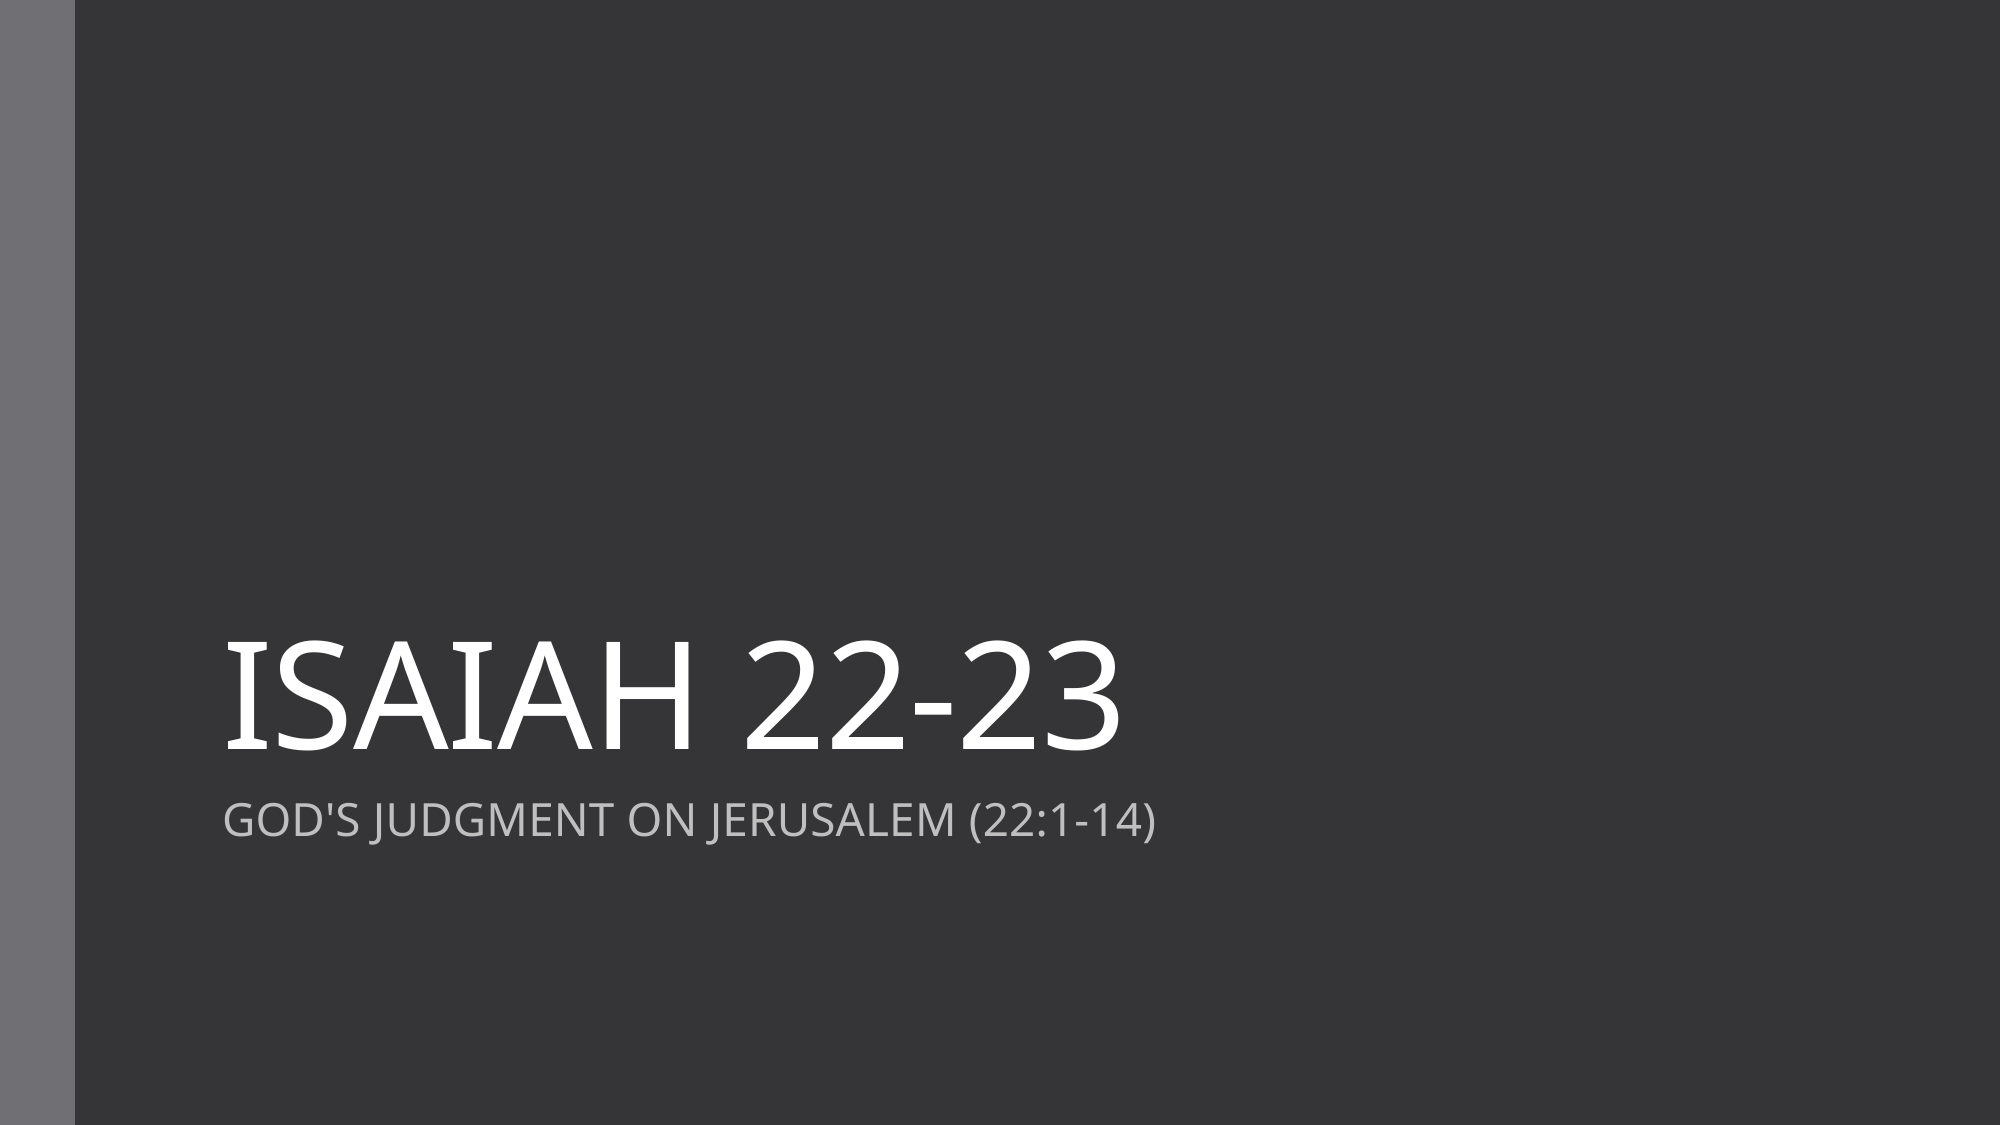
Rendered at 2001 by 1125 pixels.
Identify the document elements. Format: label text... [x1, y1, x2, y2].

title ISAIAH 22-23 [206, 124, 1752, 787]
subtitle GOD'S JUDGMENT ON JERUSALEM (22:1-14) [206, 787, 1752, 1066]
